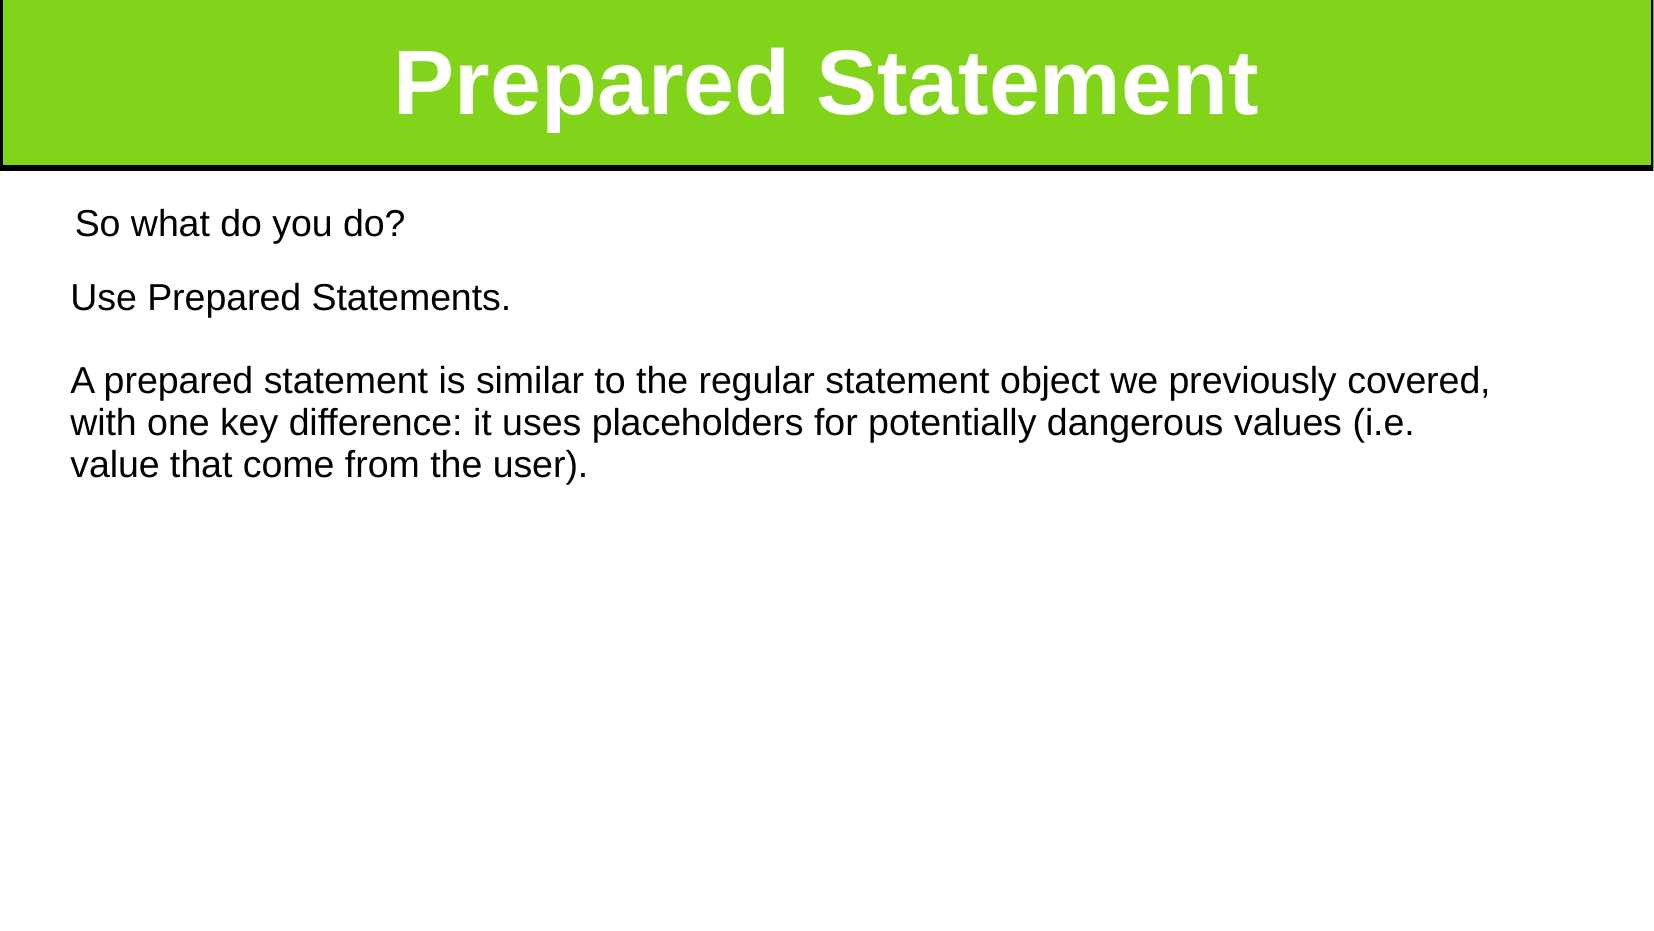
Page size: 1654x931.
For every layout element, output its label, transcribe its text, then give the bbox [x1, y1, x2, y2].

text_box Use Prepared Statements. [55, 269, 1440, 326]
text_box A prepared statement is similar to the regular statement object we previously covered, with one key difference: it uses placeholders for potentially dangerous values (i.e. value that come from the user). [55, 351, 1518, 493]
text_box So what do you do? [59, 194, 465, 252]
title Prepared Statement [0, 0, 1654, 169]
